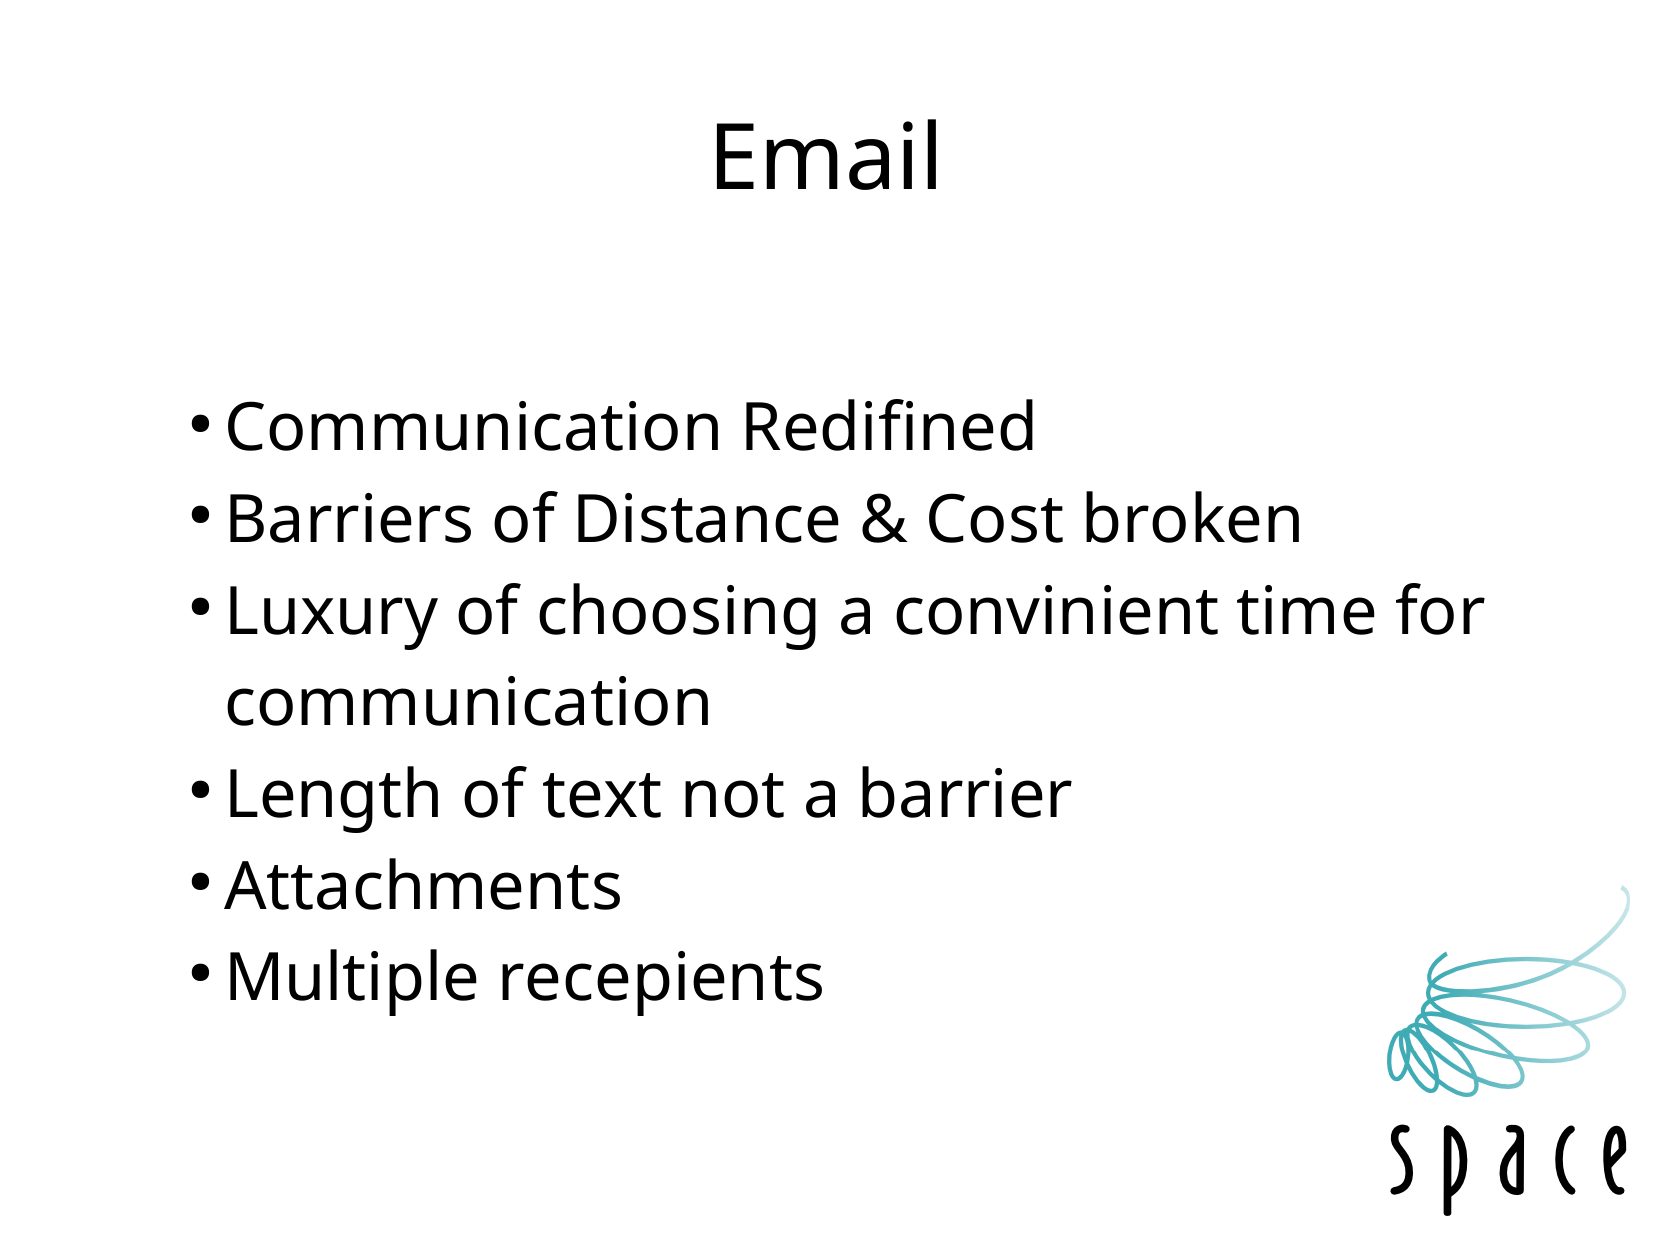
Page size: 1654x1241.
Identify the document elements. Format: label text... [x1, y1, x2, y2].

subtitle Communication Redifined Barriers of Distance & Cost broken Luxury of choosing a convinient time for communication Length of text not a barrier Attachments Multiple recepients [82, 297, 1571, 1102]
title Email [82, 56, 1571, 249]
picture [1387, 885, 1630, 1216]
